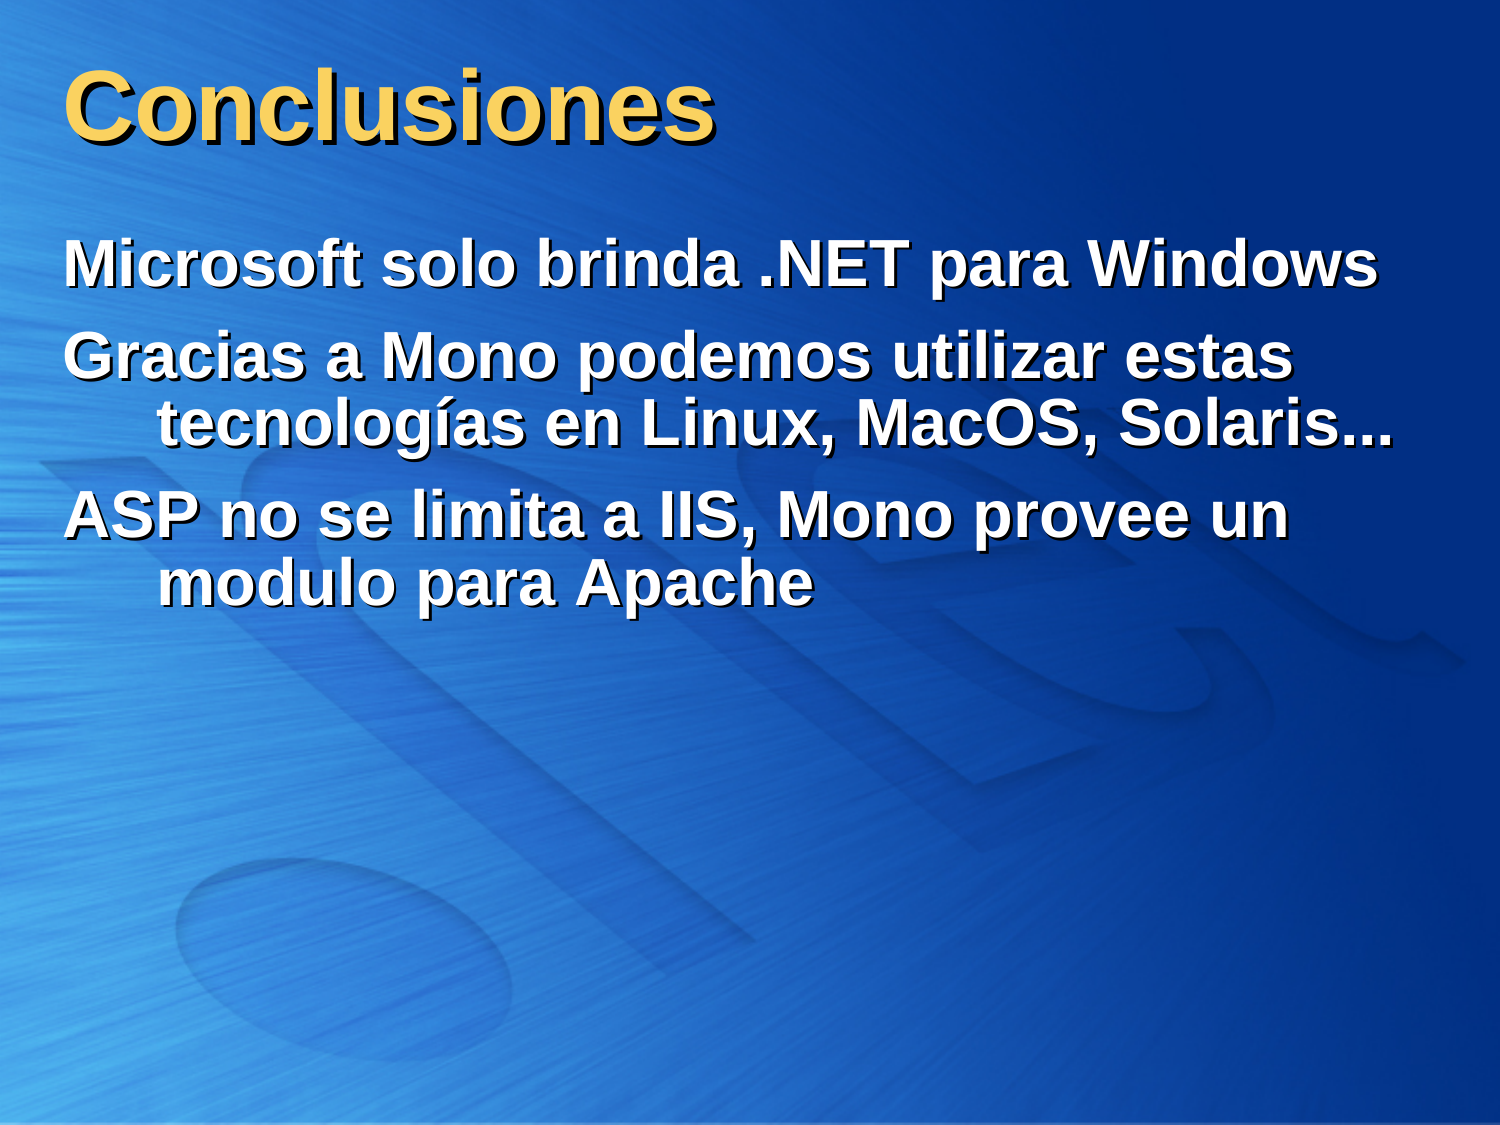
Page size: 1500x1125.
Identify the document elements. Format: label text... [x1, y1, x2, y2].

list Microsoft solo brinda .NET para Windows Gracias a Mono podemos utilizar estas tecnologías en Linux, MacOS, Solaris... ASP no se limita a IIS, Mono provee un modulo para Apache [62, 232, 1470, 898]
picture [0, 0, 1500, 1125]
title Conclusiones [62, 29, 945, 192]
